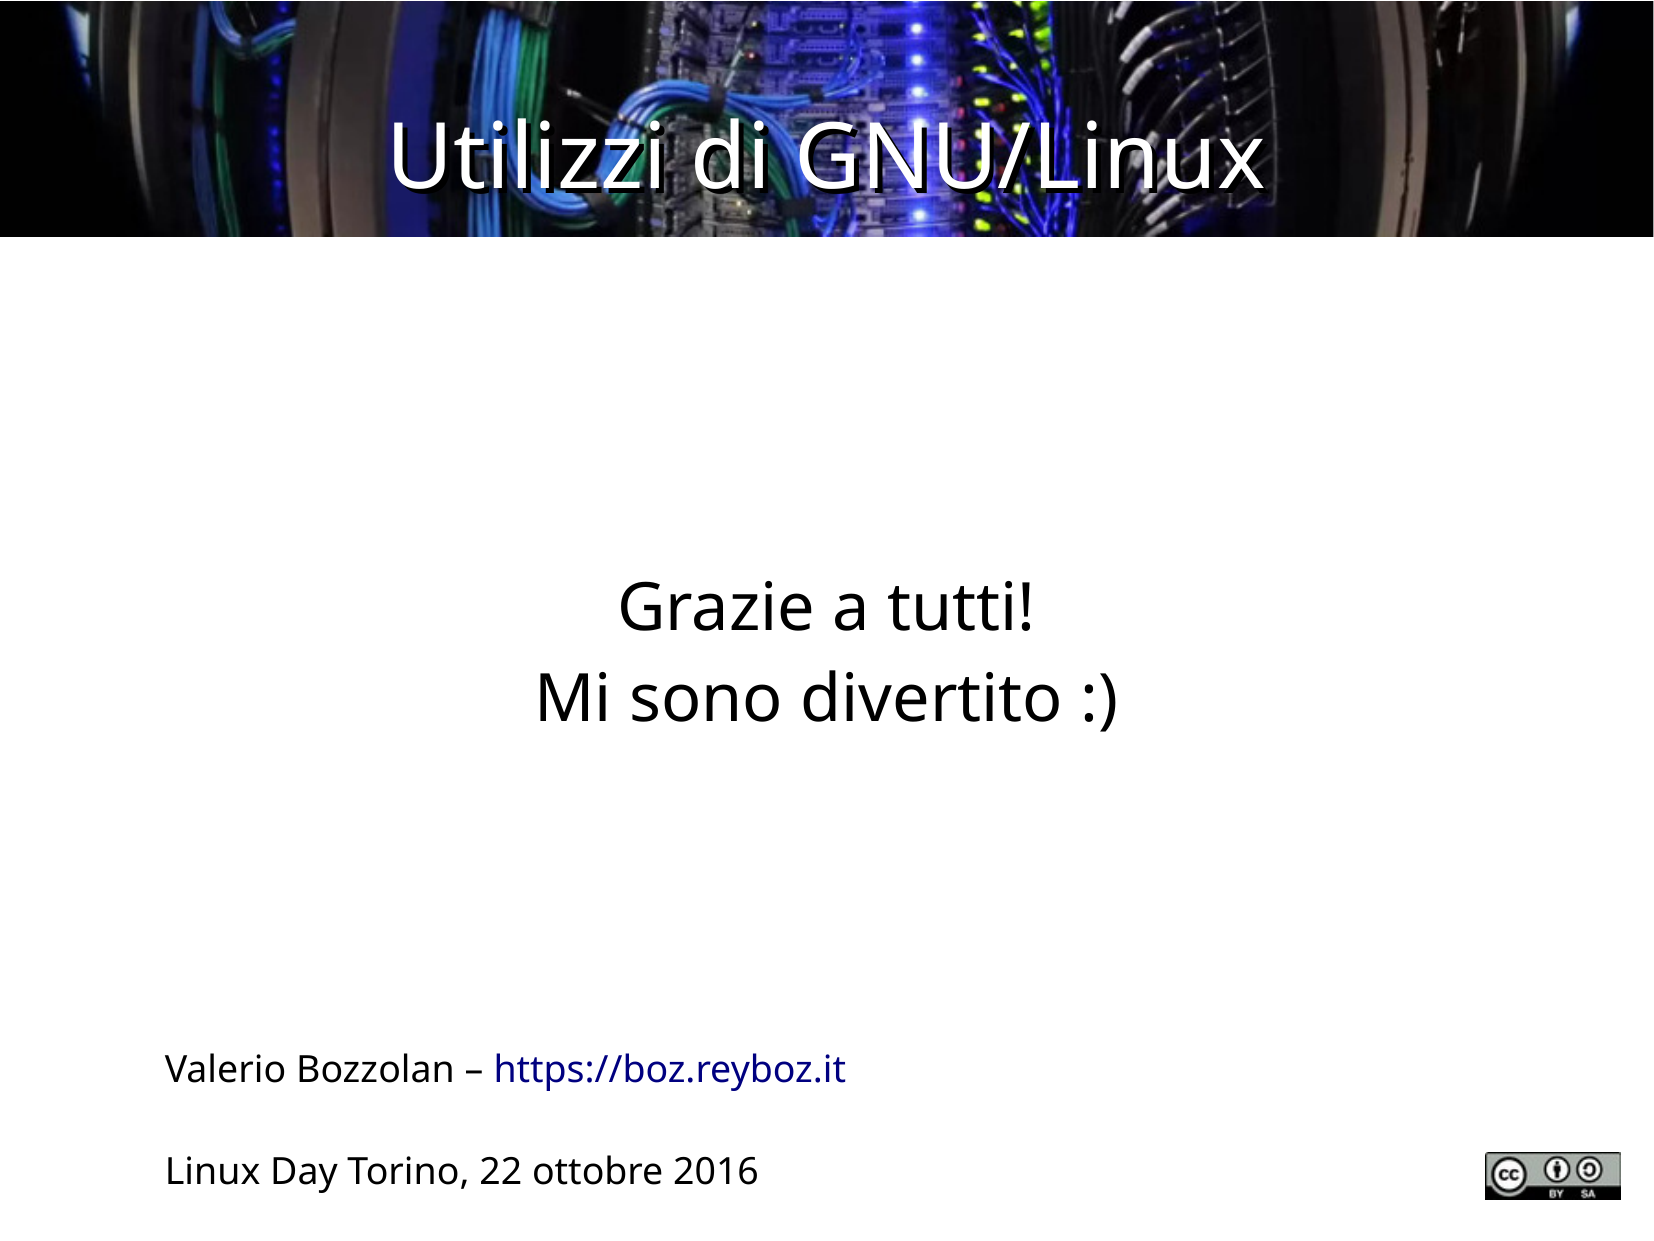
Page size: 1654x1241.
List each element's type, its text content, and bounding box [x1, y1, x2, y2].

text_box Valerio Bozzolan – https://boz.reyboz.it Linux Day Torino, 22 ottobre 2016 [150, 1035, 1501, 1219]
subtitle Grazie a tutti! Mi sono divertito :) [82, 290, 1571, 1010]
picture [1485, 1152, 1621, 1201]
title Utilizzi di GNU/Linux [82, 49, 1571, 257]
picture [0, 1, 1654, 237]
